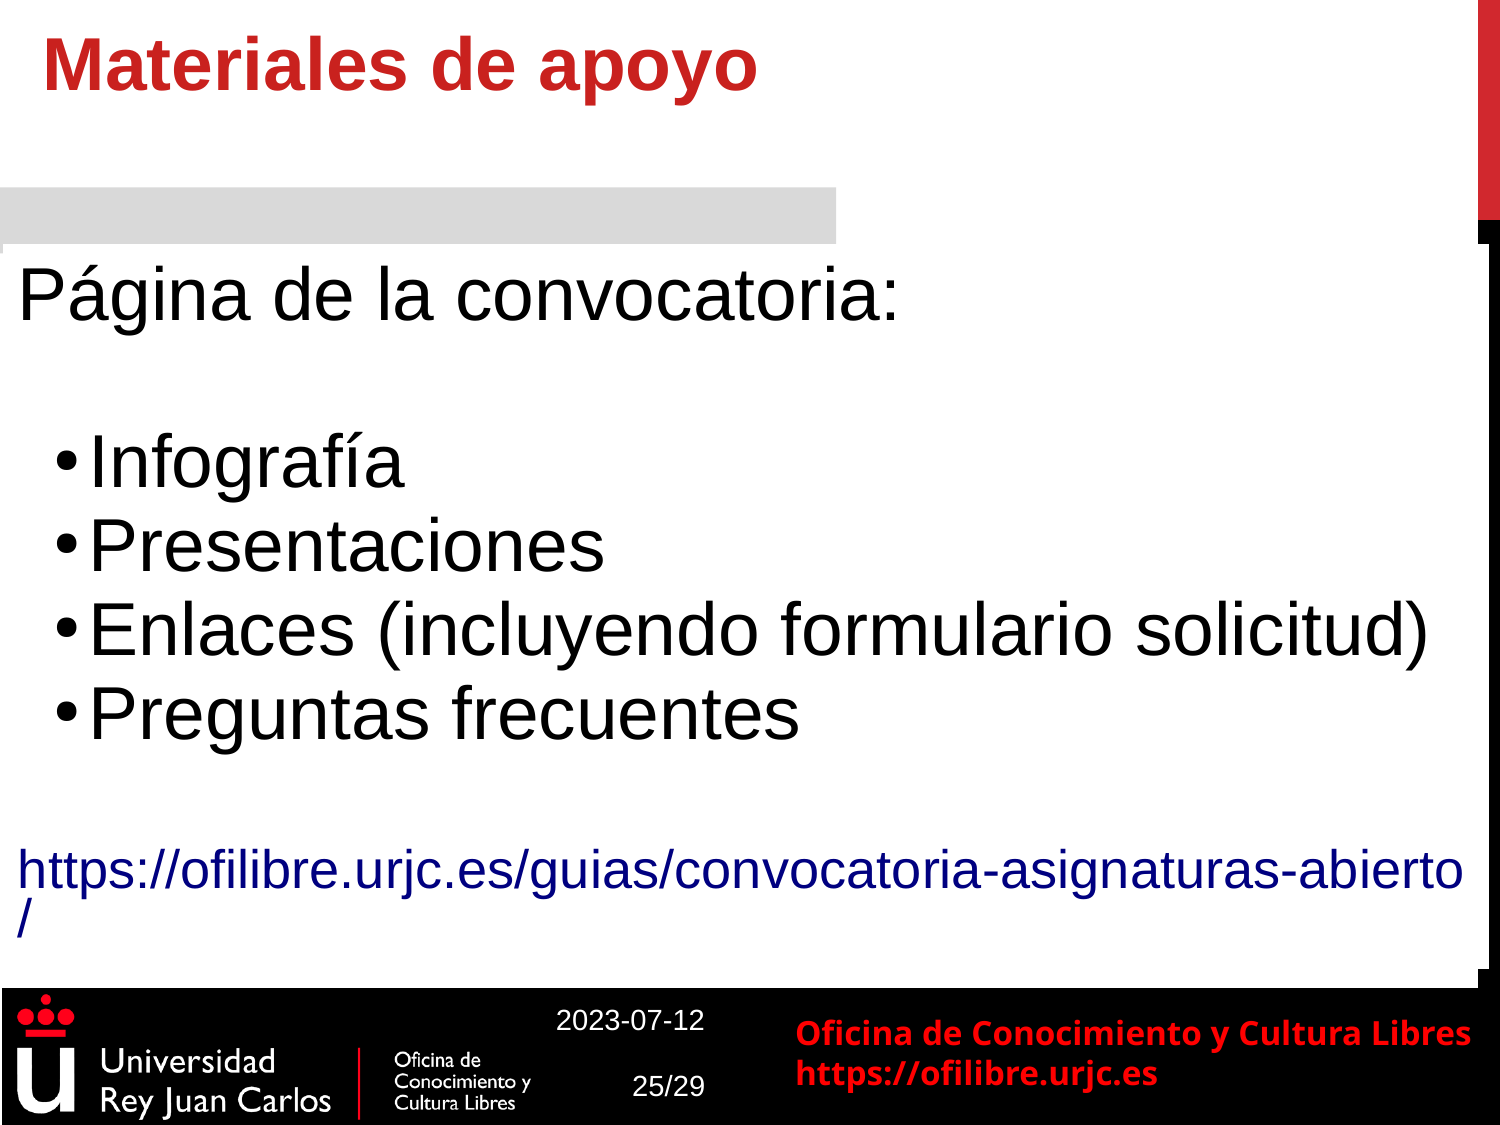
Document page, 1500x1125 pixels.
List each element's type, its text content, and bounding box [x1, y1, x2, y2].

text_box Página de la convocatoria: Infografía Presentaciones Enlaces (incluyendo formulario solicitud) Preguntas frecuentes https://ofilibre.urjc.es/guias/convocatoria-asignaturas-abierto/ [3, 244, 1489, 969]
text_box Materiales de apoyo [27, 15, 1381, 199]
picture [17, 994, 531, 1120]
title [75, 7, 1425, 196]
